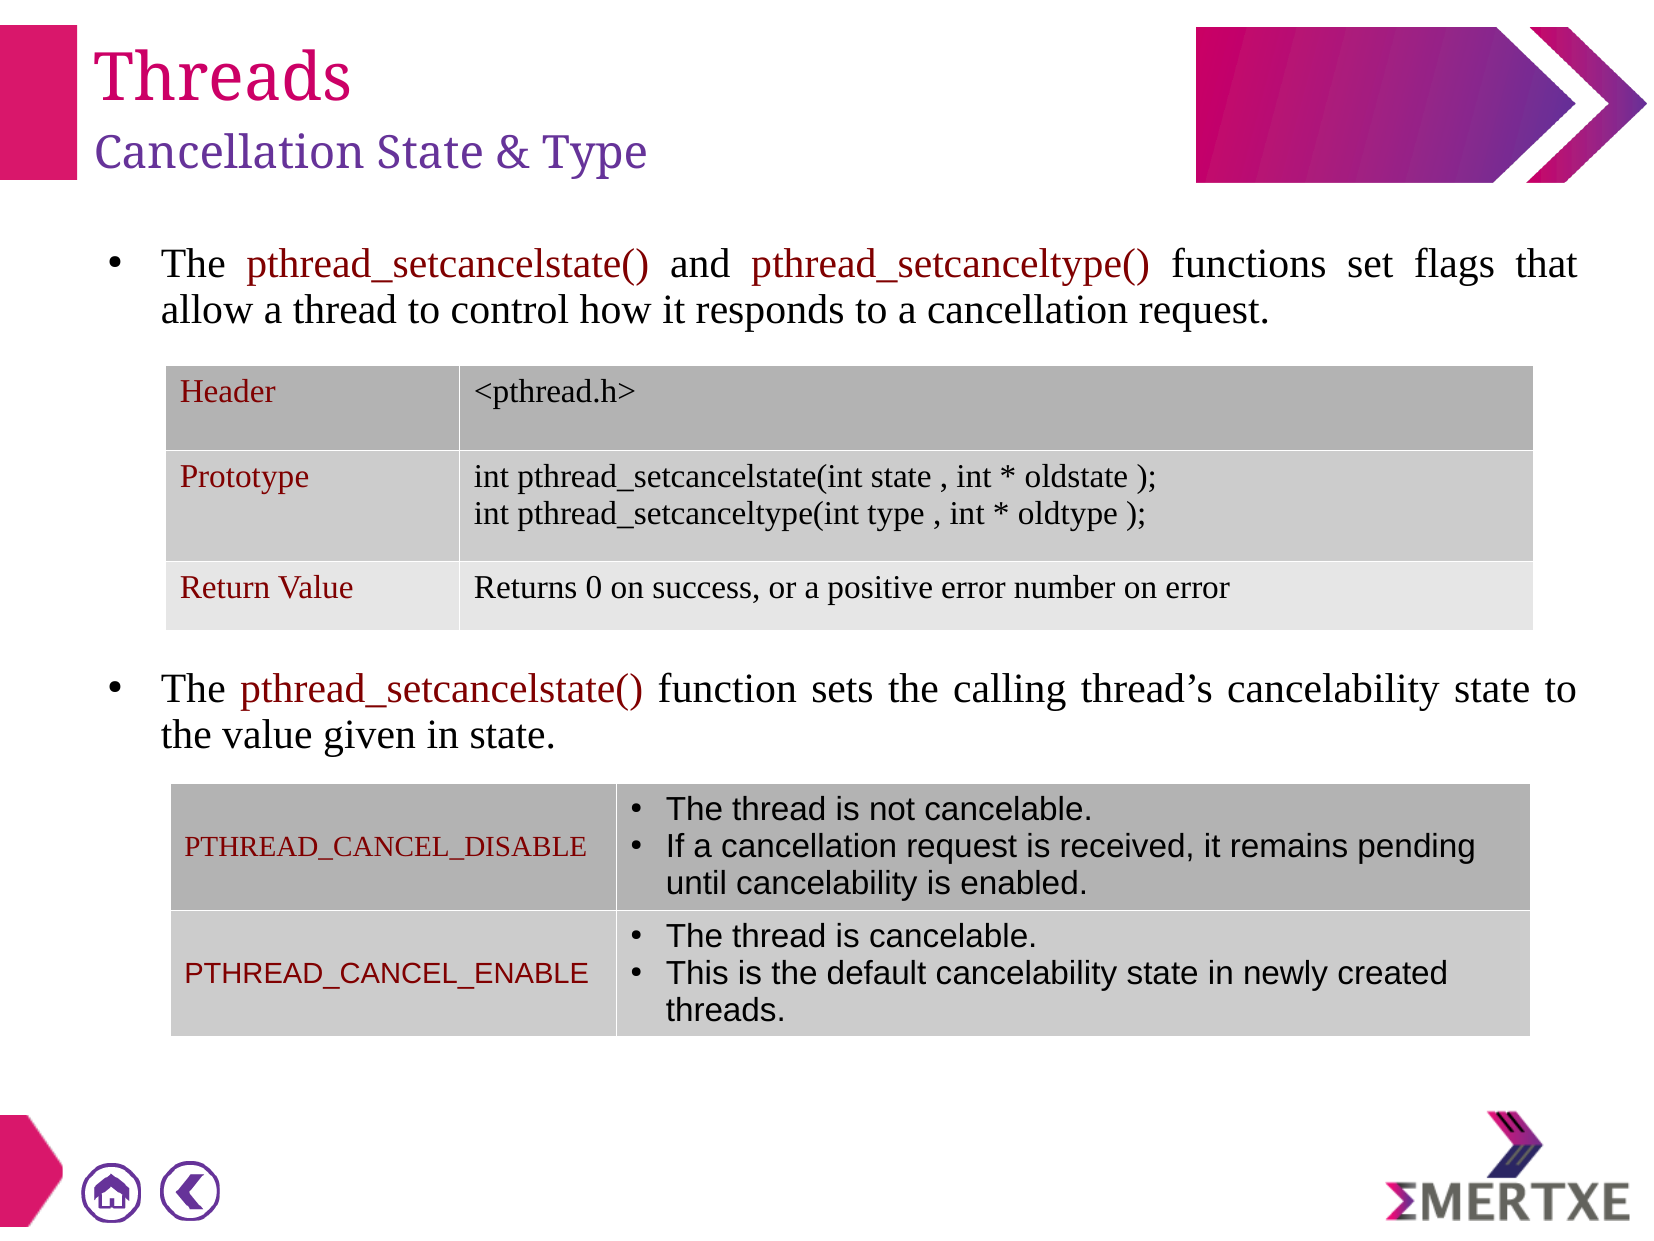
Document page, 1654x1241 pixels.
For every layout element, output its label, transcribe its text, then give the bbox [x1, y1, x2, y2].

table_cell Returns 0 on success, or a positive error number on error [460, 562, 1533, 630]
picture [160, 1161, 220, 1221]
table_cell Prototype [166, 451, 459, 561]
picture [81, 1163, 141, 1223]
table_header Header [166, 366, 459, 450]
table_header The thread is not cancelable. If a cancellation request is received, it remains pending until cancelability is enabled. [617, 784, 1530, 910]
picture [1571, 27, 1647, 183]
table_cell PTHREAD_CANCEL_ENABLE [171, 911, 616, 1036]
title Threads Cancellation State & Type [93, 2, 1571, 210]
table_header PTHREAD_CANCEL_DISABLE [171, 784, 616, 910]
table_cell The thread is cancelable. This is the default cancelability state in newly created threads. [617, 911, 1530, 1036]
table_cell int pthread_setcancelstate(int state , int * oldstate ); int pthread_setcanceltype(int type , int * oldtype ); [460, 451, 1533, 561]
list The pthread_setcancelstate() and pthread_setcanceltype() functions set flags that allow a thread to control how it responds to a cancellation request. The pthread_setcancelstate() function sets the calling thread’s cancelability state to the value given in state. [90, 240, 1579, 1096]
table_cell Return Value [166, 562, 459, 630]
picture [1385, 1107, 1631, 1221]
table_header <pthread.h> [460, 366, 1533, 450]
